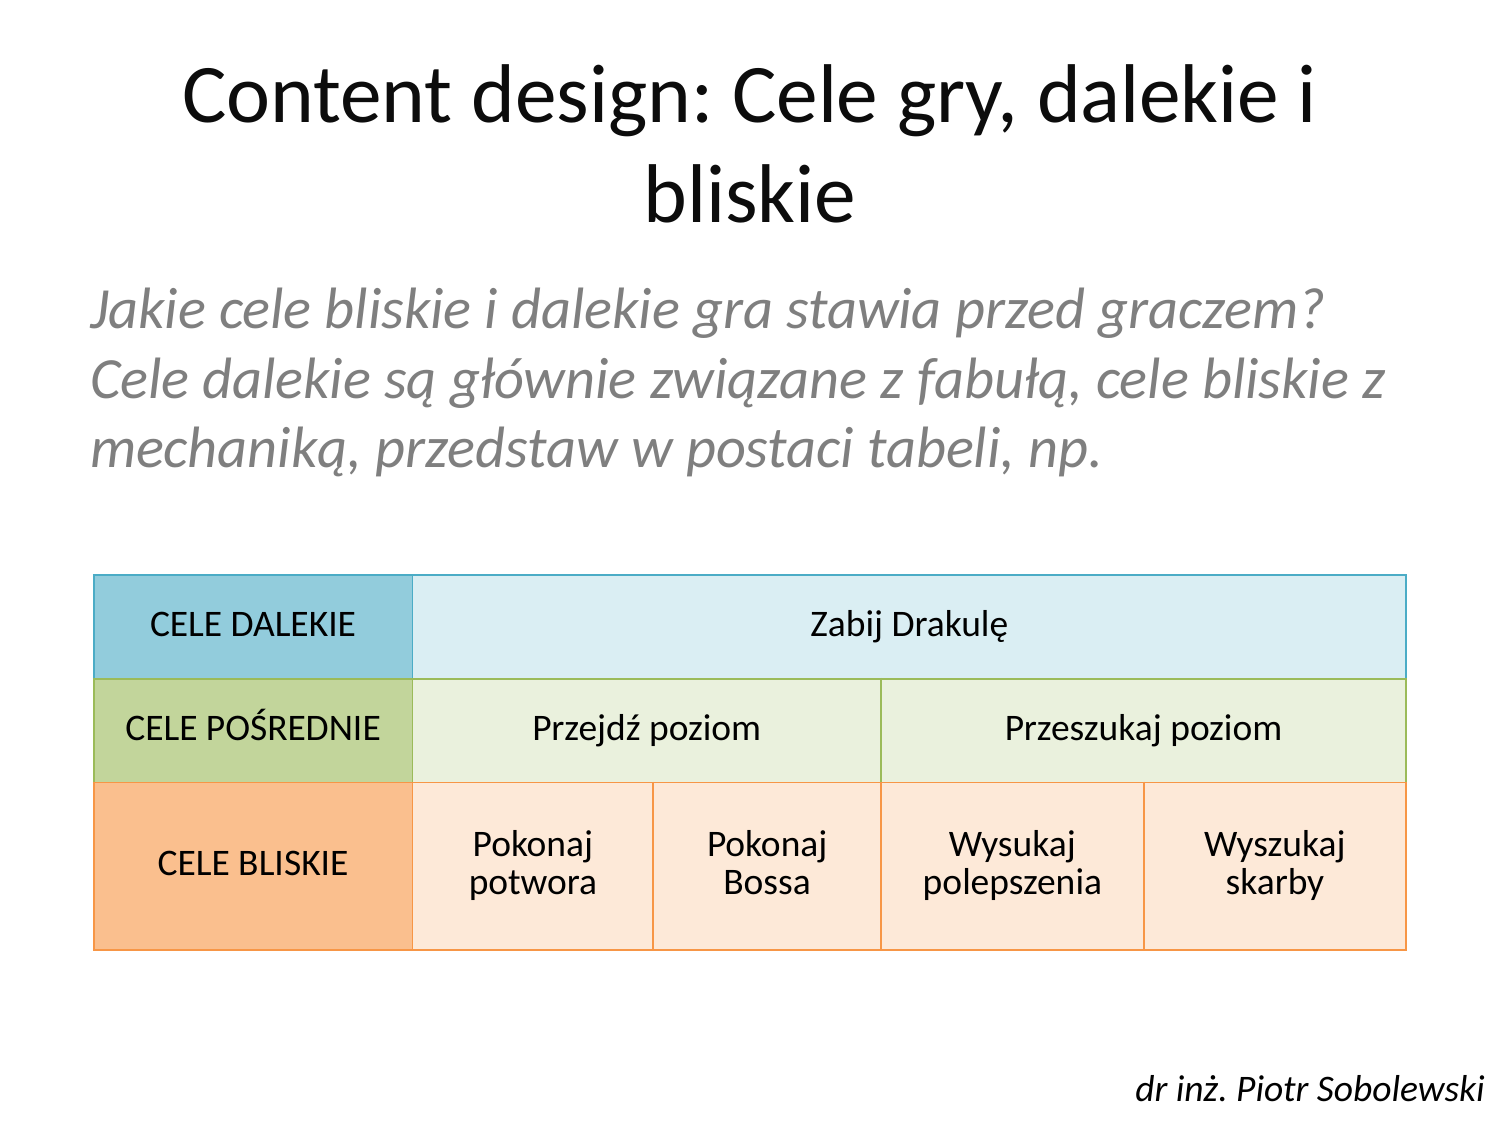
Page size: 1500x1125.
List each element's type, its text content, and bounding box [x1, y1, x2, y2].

table_cell Wysukaj polepszenia [882, 783, 1143, 949]
list Jakie cele bliskie i dalekie gra stawia przed graczem? Cele dalekie są głównie związane z fabułą, cele bliskie z mechaniką, przedstaw w postaci tabeli, np. [75, 262, 1425, 1005]
table_header Zabij Drakulę [413, 576, 1405, 678]
table_cell Przejdź poziom [413, 680, 880, 782]
table_cell CELE POŚREDNIE [95, 680, 412, 782]
table_cell Pokonaj potwora [413, 783, 652, 949]
table_header CELE DALEKIE [95, 576, 412, 678]
title Content design: Cele gry, dalekie i bliskie [75, 45, 1425, 233]
table_cell Wyszukaj skarby [1145, 783, 1405, 949]
table_cell Pokonaj Bossa [654, 783, 880, 949]
table_cell Przeszukaj poziom [882, 680, 1405, 782]
text_box dr inż. Piotr Sobolewski [823, 1049, 1500, 1125]
table_cell CELE BLISKIE [95, 783, 412, 949]
